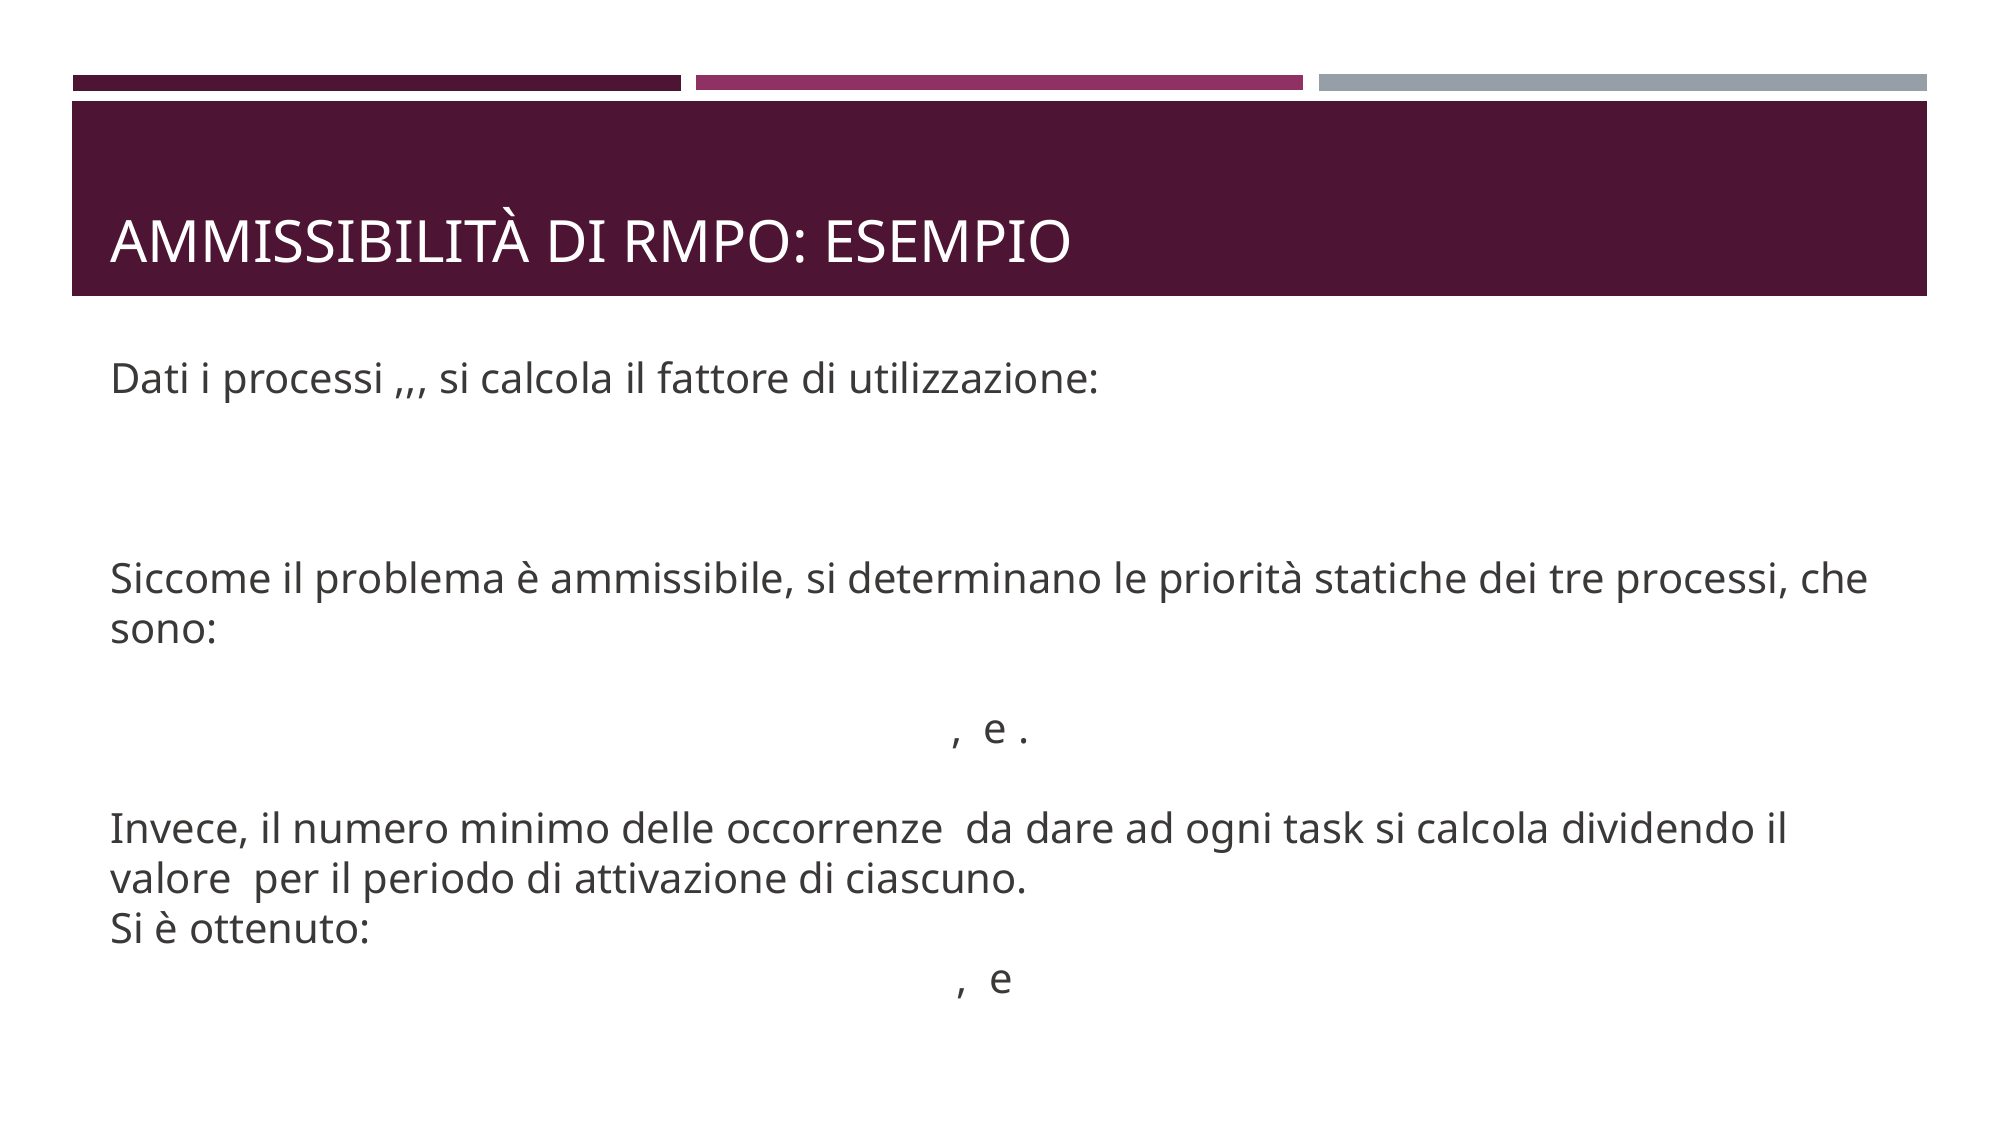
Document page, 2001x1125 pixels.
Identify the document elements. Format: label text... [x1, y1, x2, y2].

text_box Dati i processi ,,, si calcola il fattore di utilizzazione: Siccome il problema è ammissibile, si determinano le priorità statiche dei tre processi, che sono: , e . Invece, il numero minimo delle occorrenze da dare ad ogni task si calcola dividendo il valore per il periodo di attivazione di ciascuno. Si è ottenuto: , e [95, 344, 1905, 1057]
title Ammissibilità di RMPO: esempio [95, 115, 1905, 282]
